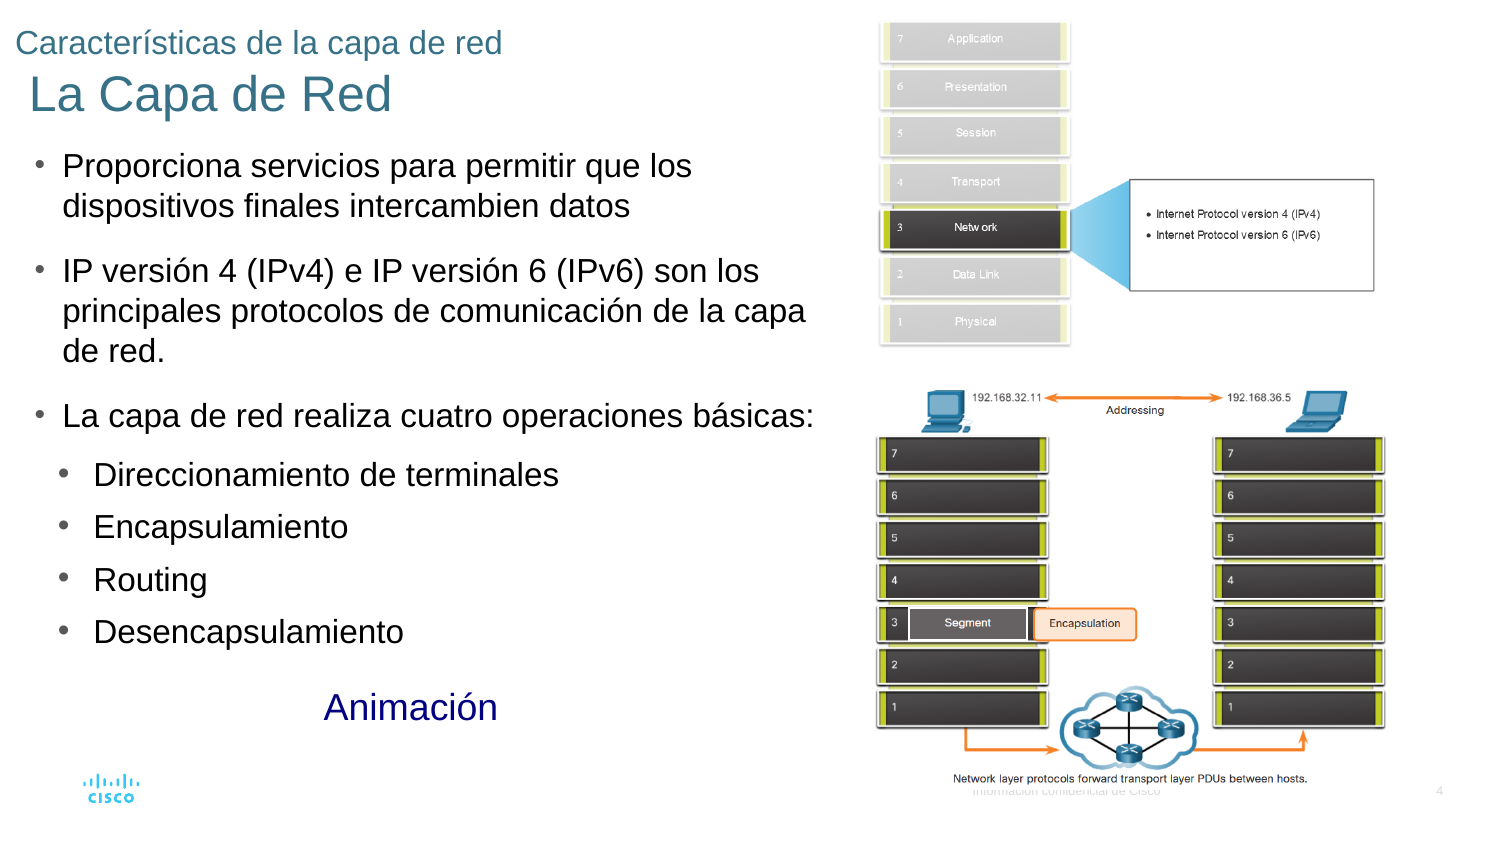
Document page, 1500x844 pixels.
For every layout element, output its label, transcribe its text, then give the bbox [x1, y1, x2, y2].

picture [864, 386, 1395, 790]
picture [877, 16, 1382, 348]
title Características de la capa de red La Capa de Red [0, 6, 865, 137]
list Proporciona servicios para permitir que los dispositivos finales intercambien datos IP versión 4 (IPv4) e IP versión 6 (IPv6) son los principales protocolos de comunicación de la capa de red. La capa de red realiza cuatro operaciones básicas: Direccionamiento de terminales Encapsulamiento Routing Desencapsulamiento [19, 136, 865, 658]
text_box Animación [308, 679, 680, 754]
